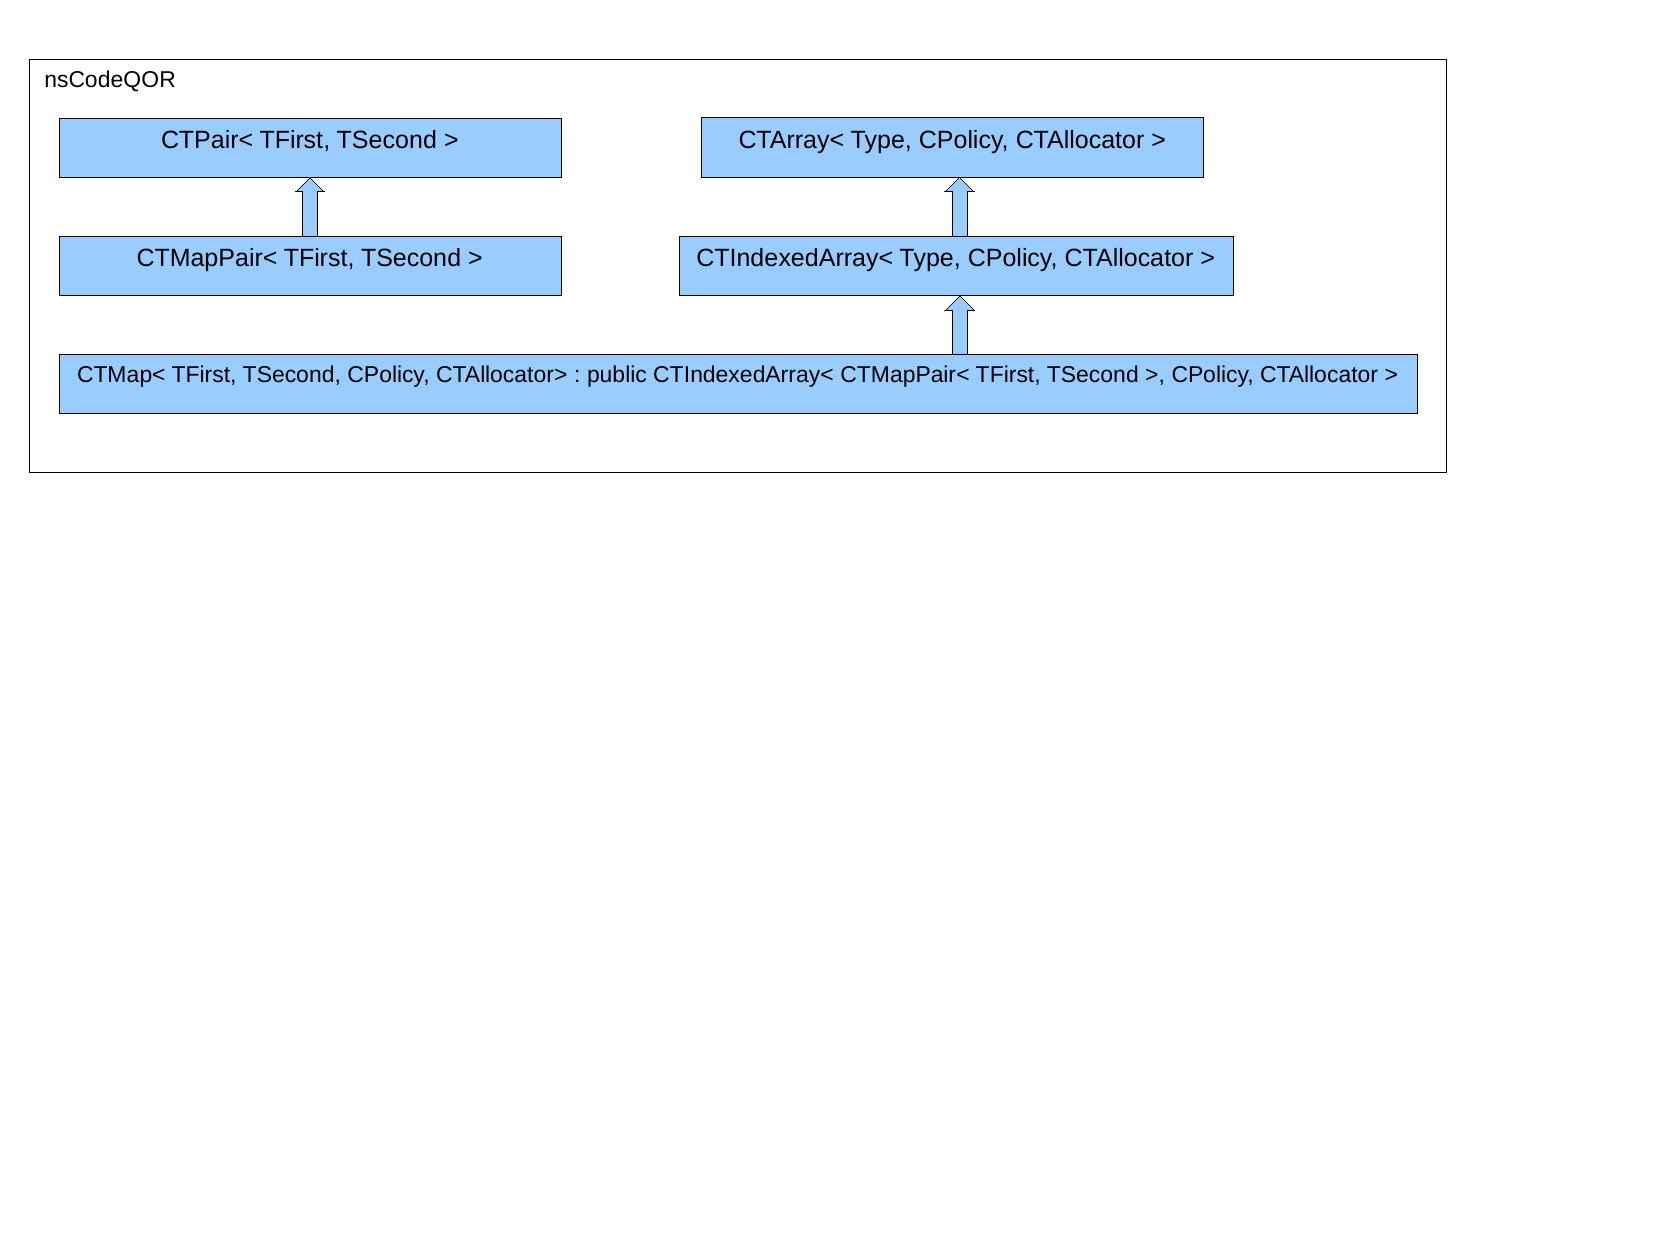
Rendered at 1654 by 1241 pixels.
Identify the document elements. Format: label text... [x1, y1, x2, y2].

text_box CTPair< TFirst, TSecond > [59, 118, 562, 178]
text_box [944, 295, 975, 355]
text_box CTMap< TFirst, TSecond, CPolicy, CTAllocator> : public CTIndexedArray< CTMapPair< TFirst, TSecond >, CPolicy, CTAllocator > [59, 354, 1418, 414]
text_box [944, 177, 975, 237]
text_box CTMapPair< TFirst, TSecond > [59, 236, 562, 296]
text_box CTIndexedArray< Type, CPolicy, CTAllocator > [679, 236, 1234, 296]
text_box [295, 177, 325, 237]
text_box CTArray< Type, CPolicy, CTAllocator > [701, 117, 1204, 178]
text_box nsCodeQOR [29, 59, 1447, 473]
